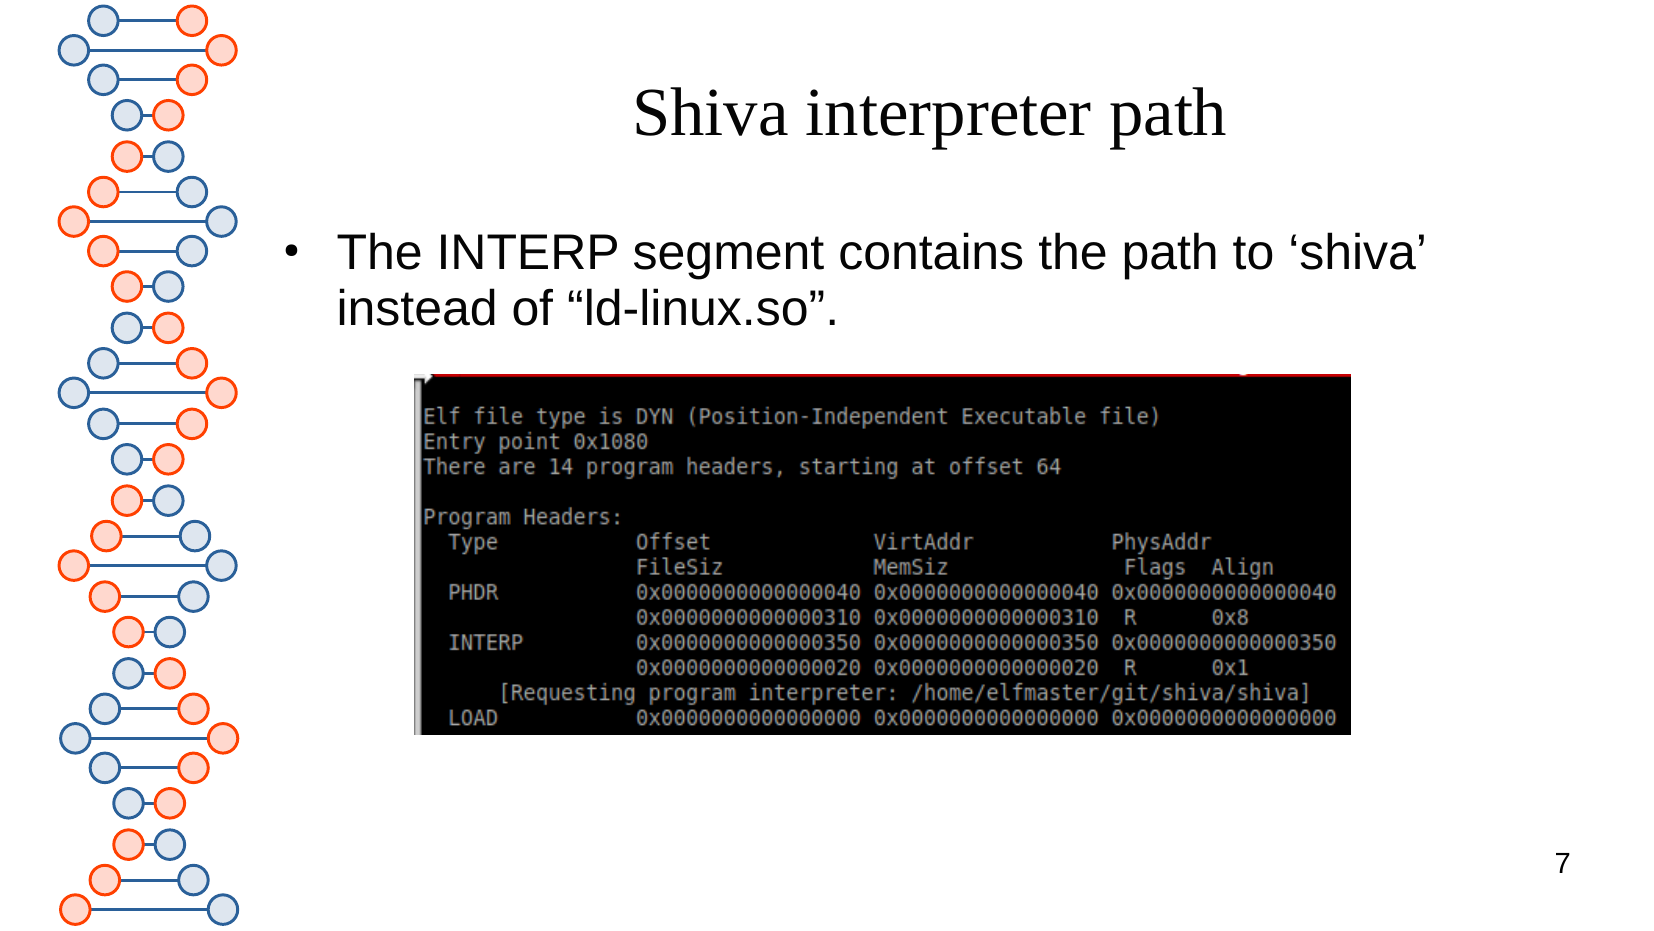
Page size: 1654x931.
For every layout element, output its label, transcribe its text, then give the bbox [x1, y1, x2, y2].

picture [414, 374, 1351, 735]
list The INTERP segment contains the path to ‘shiva’ instead of “ld-linux.so”. [265, 224, 1595, 764]
title Shiva interpreter path [265, 35, 1595, 189]
